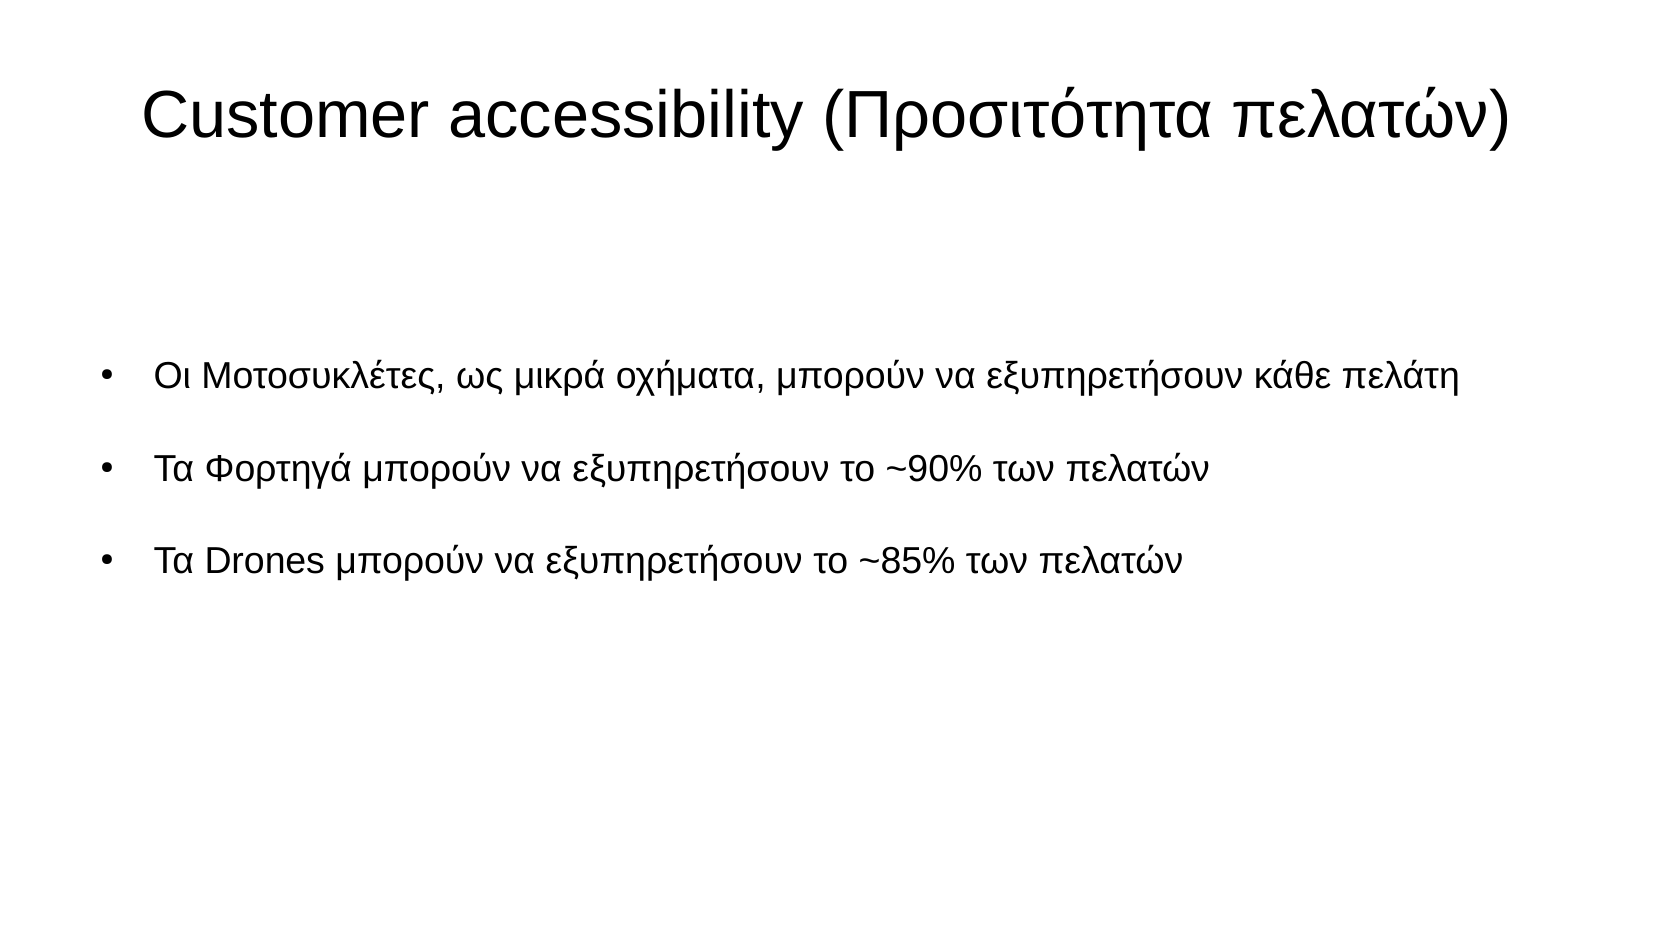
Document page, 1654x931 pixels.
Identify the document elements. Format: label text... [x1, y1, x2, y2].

list Οι Μοτοσυκλέτες, ως μικρά οχήματα, μπορούν να εξυπηρετήσουν κάθε πελάτη Τα Φορτηγά μπορούν να εξυπηρετήσουν το ~90% των πελατών Τα Drones μπορούν να εξυπηρετήσουν το ~85% των πελατών [82, 262, 1571, 901]
title Customer accessibility (Προσιτότητα πελατών) [82, 37, 1571, 193]
